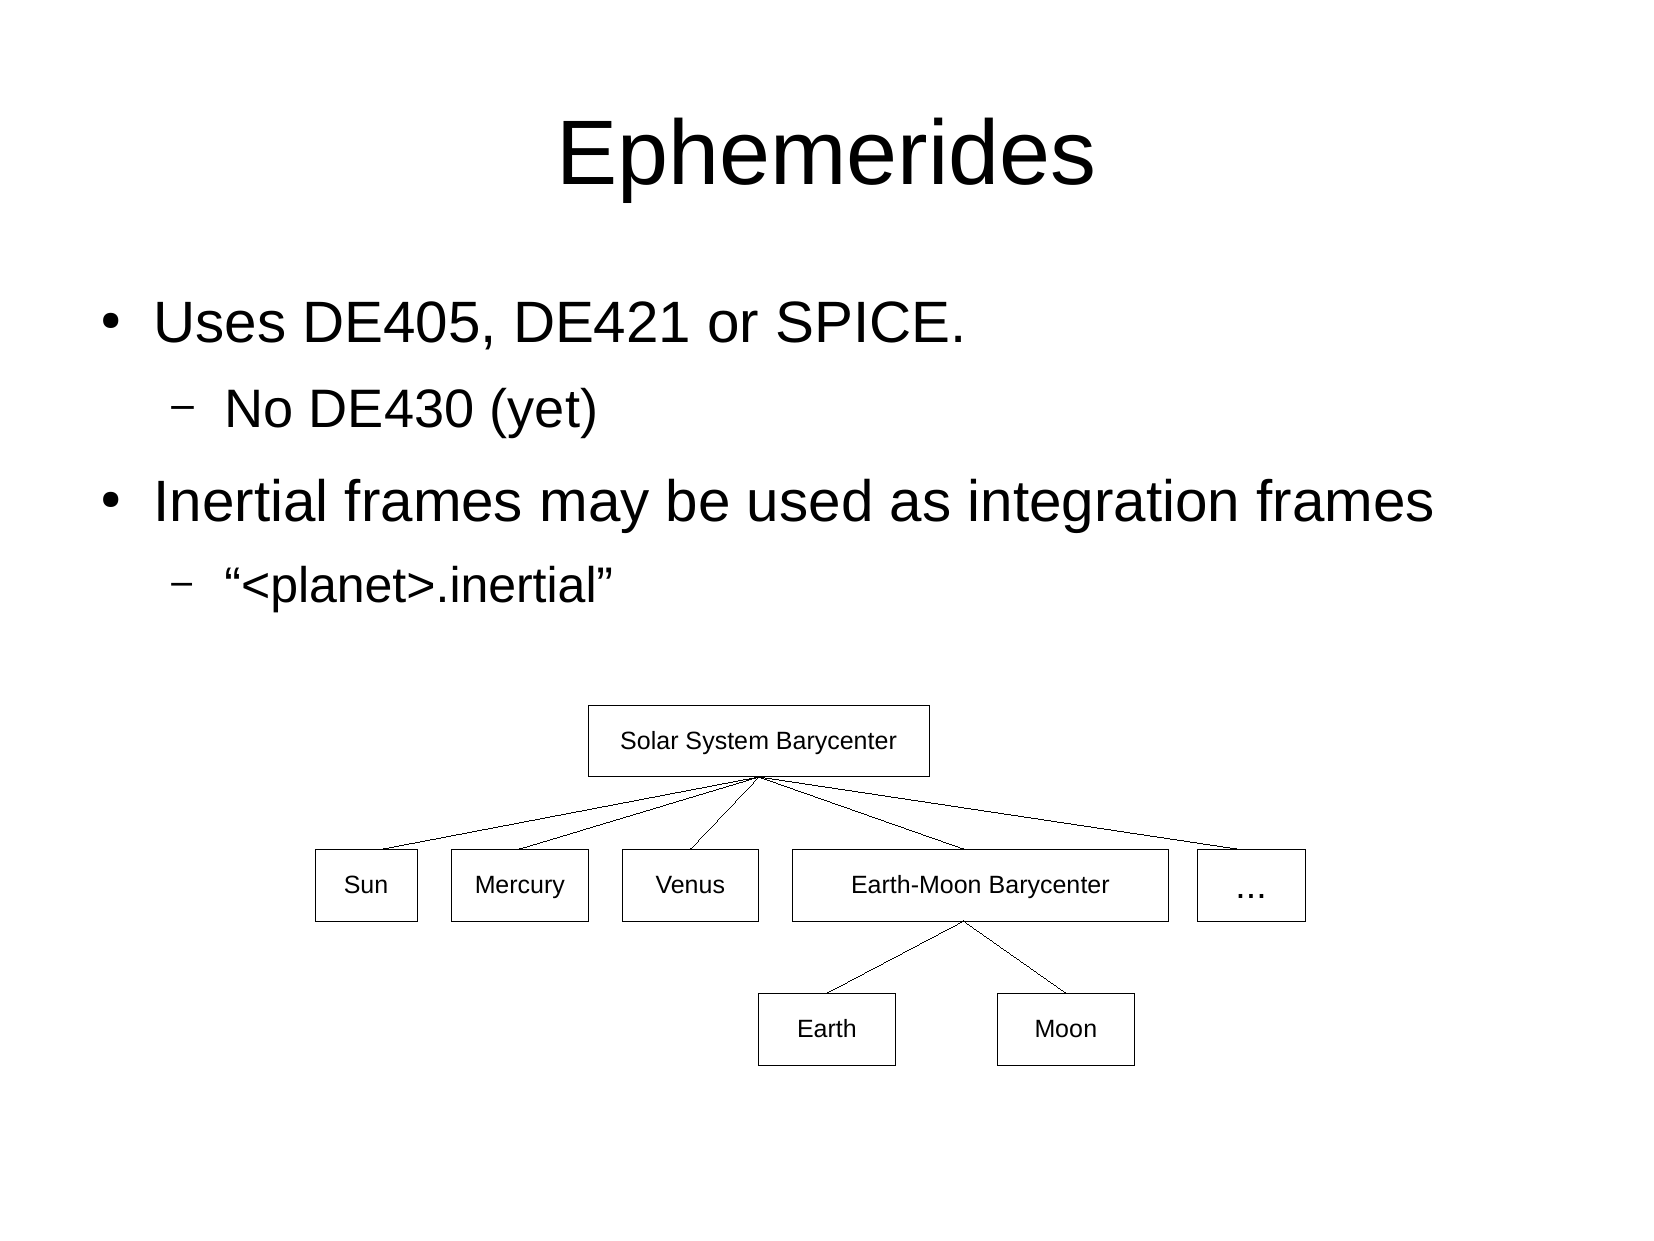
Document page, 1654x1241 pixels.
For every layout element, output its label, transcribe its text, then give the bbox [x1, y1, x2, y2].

text_box ... [1197, 849, 1306, 922]
text_box Earth-Moon Barycenter [792, 849, 1169, 922]
list Uses DE405, DE421 or SPICE. No DE430 (yet) Inertial frames may be used as integration frames “<planet>.inertial” [82, 290, 1571, 1010]
text_box Venus [622, 849, 759, 922]
title Ephemerides [82, 49, 1571, 257]
text_box Sun [315, 849, 418, 922]
text_box Mercury [451, 849, 589, 922]
text_box Earth [758, 993, 896, 1066]
text_box Solar System Barycenter [588, 705, 930, 777]
text_box Moon [997, 993, 1135, 1066]
